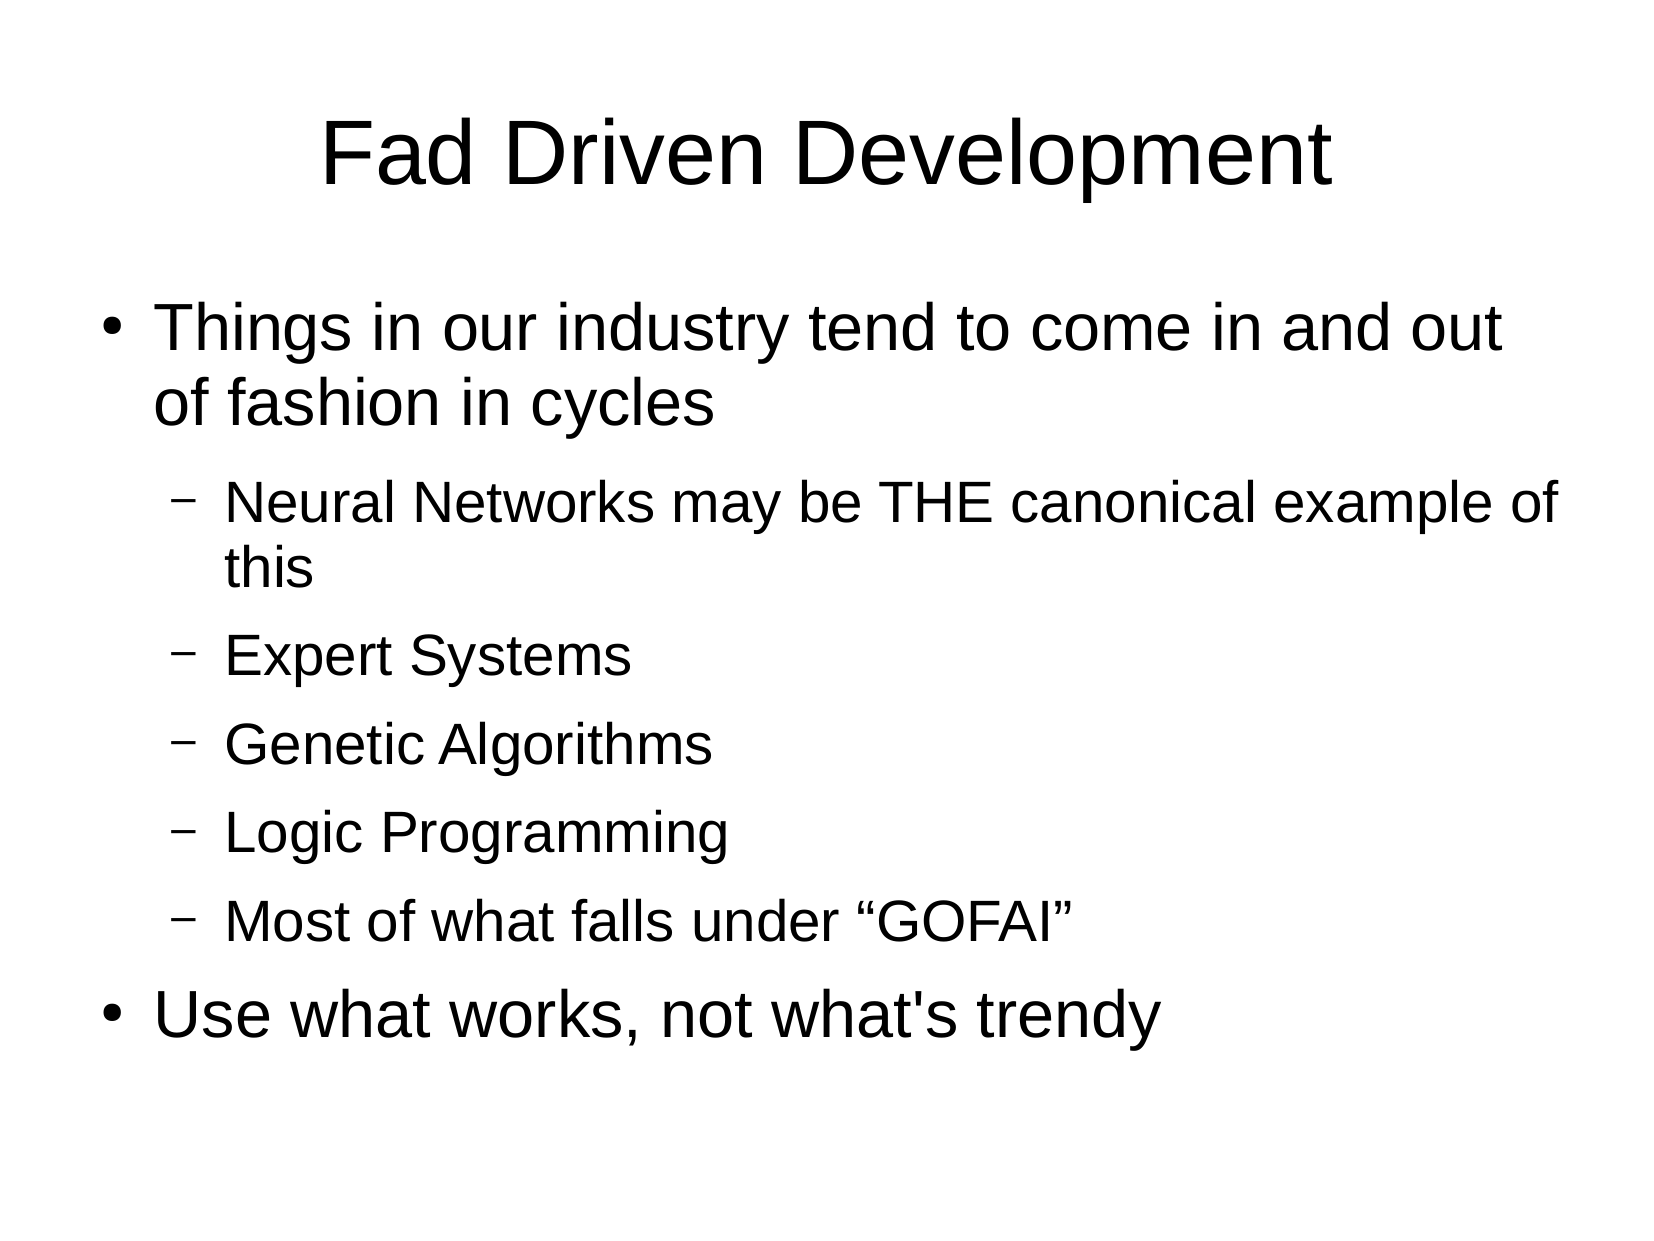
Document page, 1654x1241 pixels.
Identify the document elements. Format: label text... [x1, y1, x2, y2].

title Fad Driven Development [82, 49, 1571, 257]
list Things in our industry tend to come in and out of fashion in cycles Neural Networks may be THE canonical example of this Expert Systems Genetic Algorithms Logic Programming Most of what falls under “GOFAI” Use what works, not what's trendy [82, 290, 1571, 1109]
